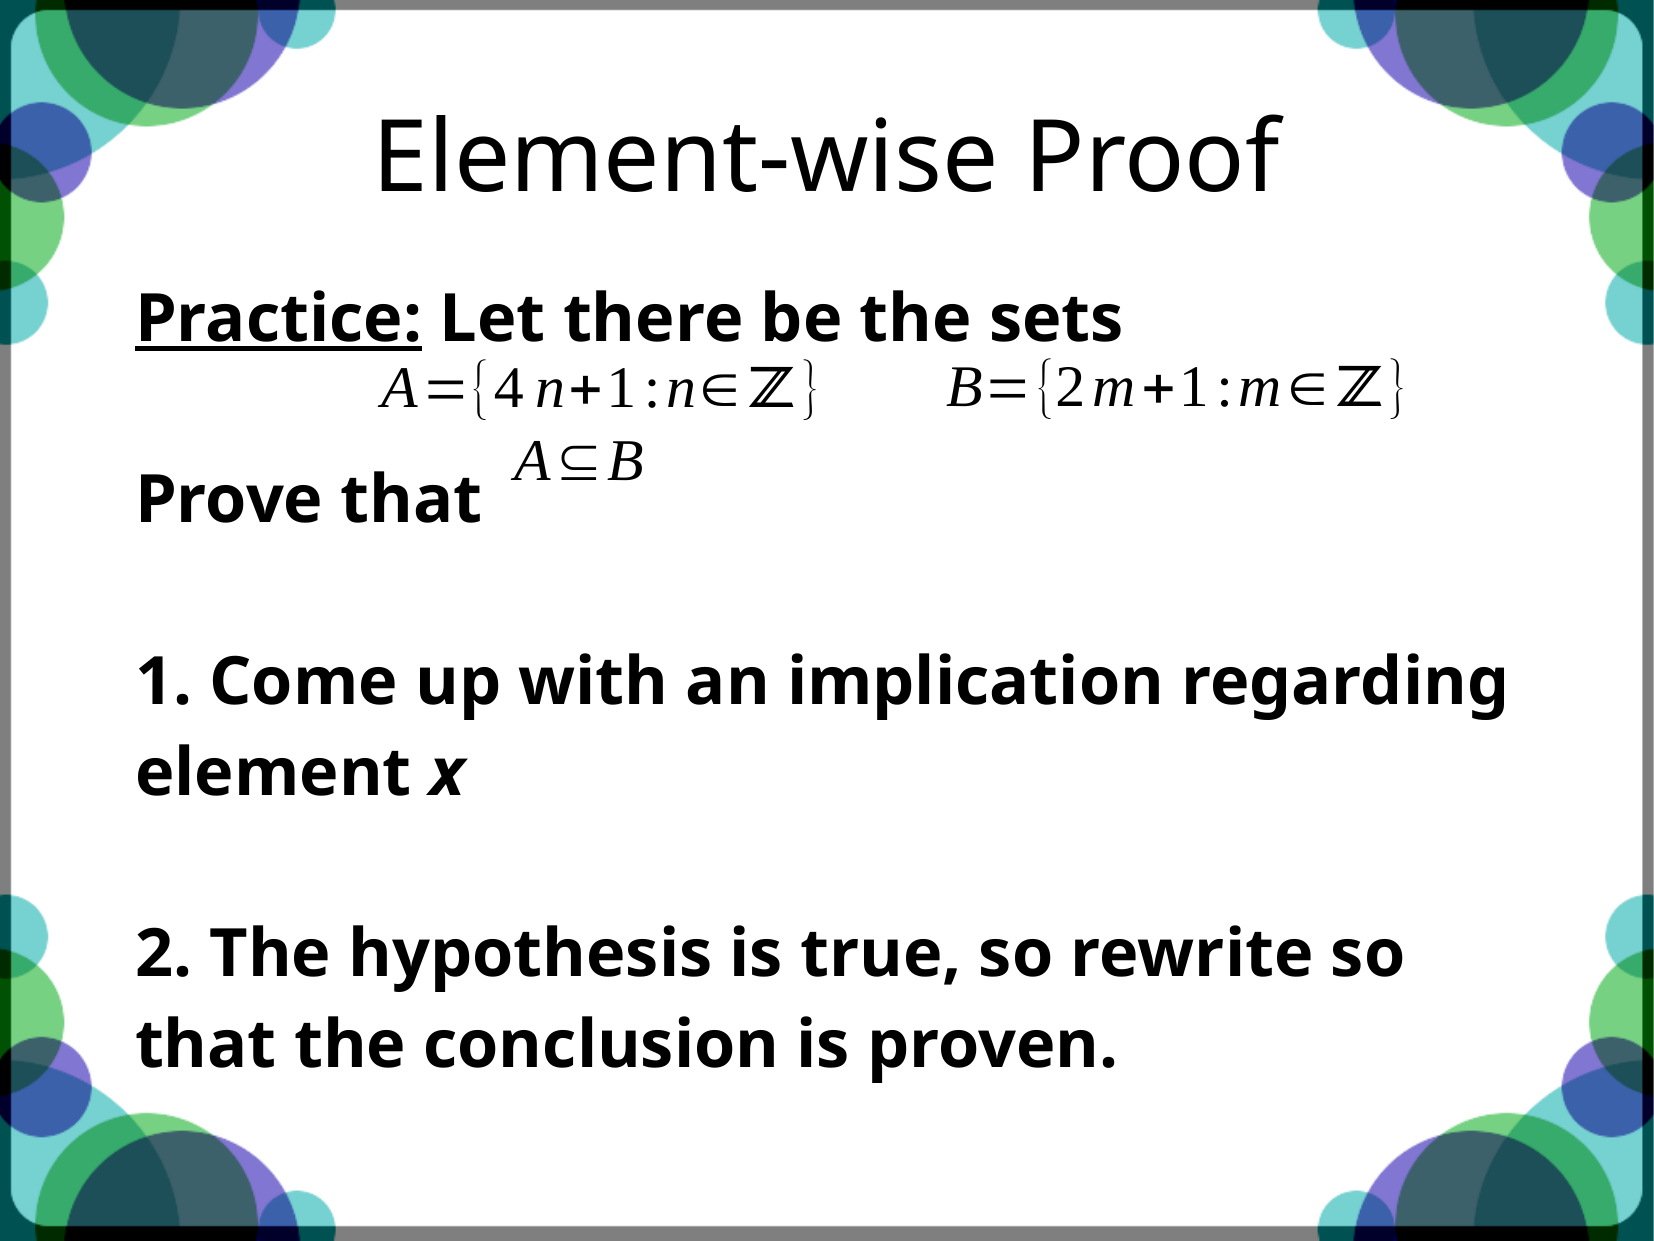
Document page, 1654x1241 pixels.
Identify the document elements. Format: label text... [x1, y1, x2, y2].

chart [359, 352, 837, 426]
chart [491, 428, 659, 495]
text_box Practice: Let there be the sets Prove that 1. Come up with an implication regarding element x 2. The hypothesis is true, so rewrite so that the conclusion is proven. [135, 270, 1531, 943]
picture [0, 0, 1654, 1241]
title Element-wise Proof [82, 49, 1571, 257]
chart [928, 350, 1424, 424]
